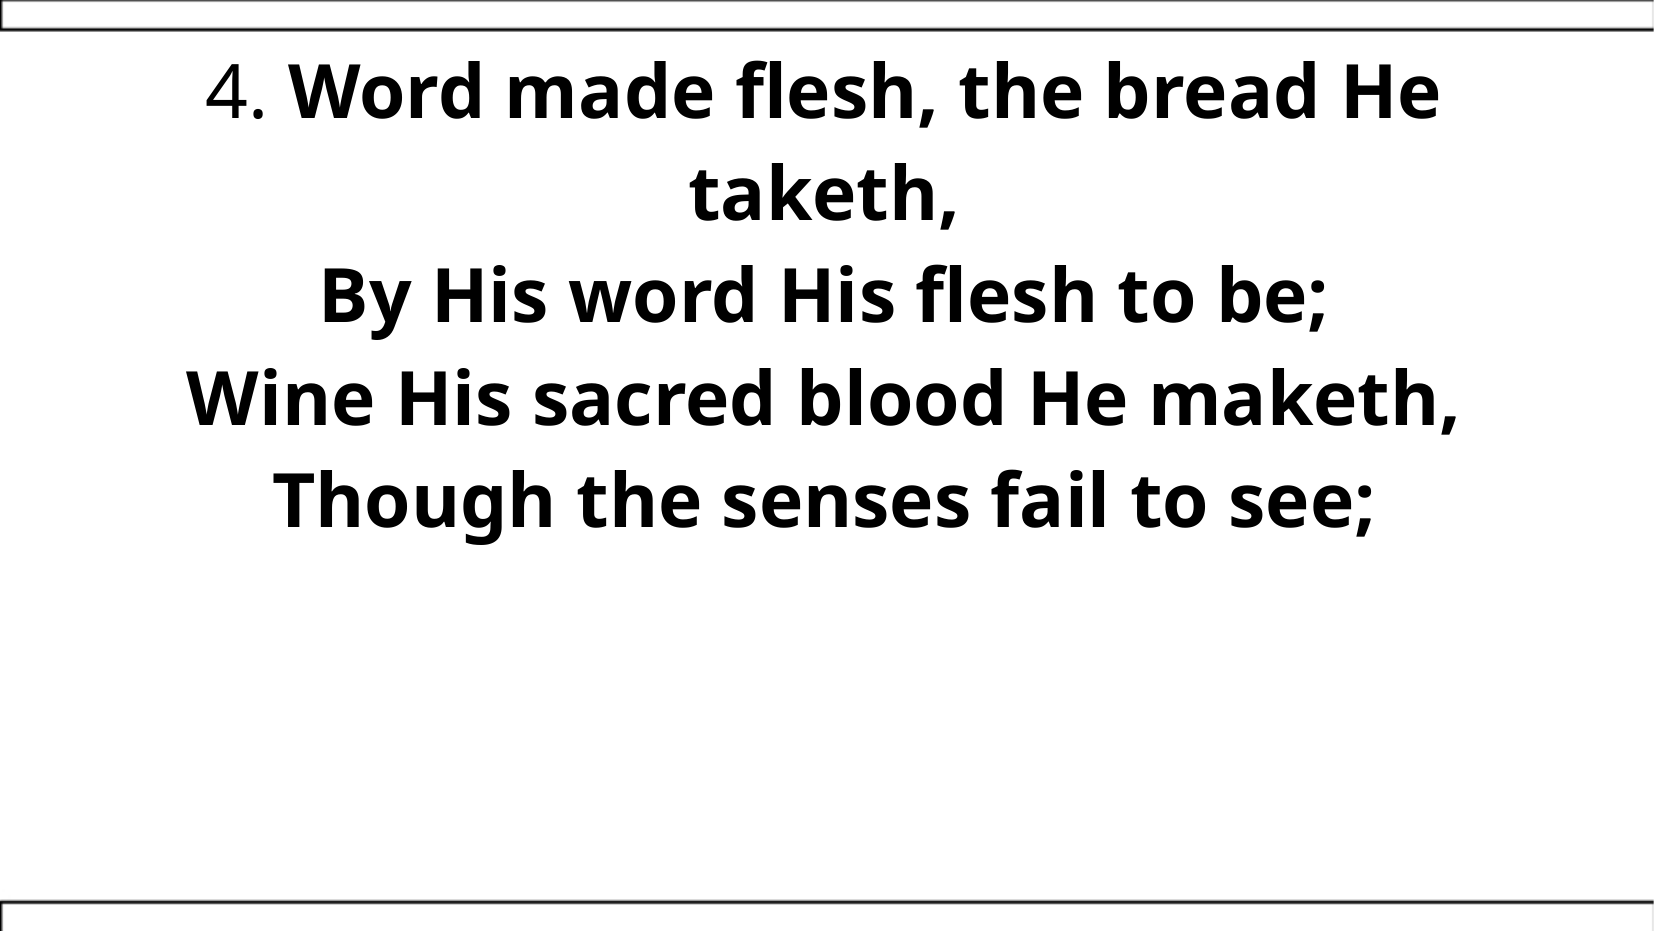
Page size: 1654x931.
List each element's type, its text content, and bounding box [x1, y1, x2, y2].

picture [0, 0, 1654, 931]
text_box 4. Word made flesh, the bread He taketh, By His word His flesh to be; Wine His sacred blood He maketh, Though the senses fail to see; [81, 30, 1567, 464]
